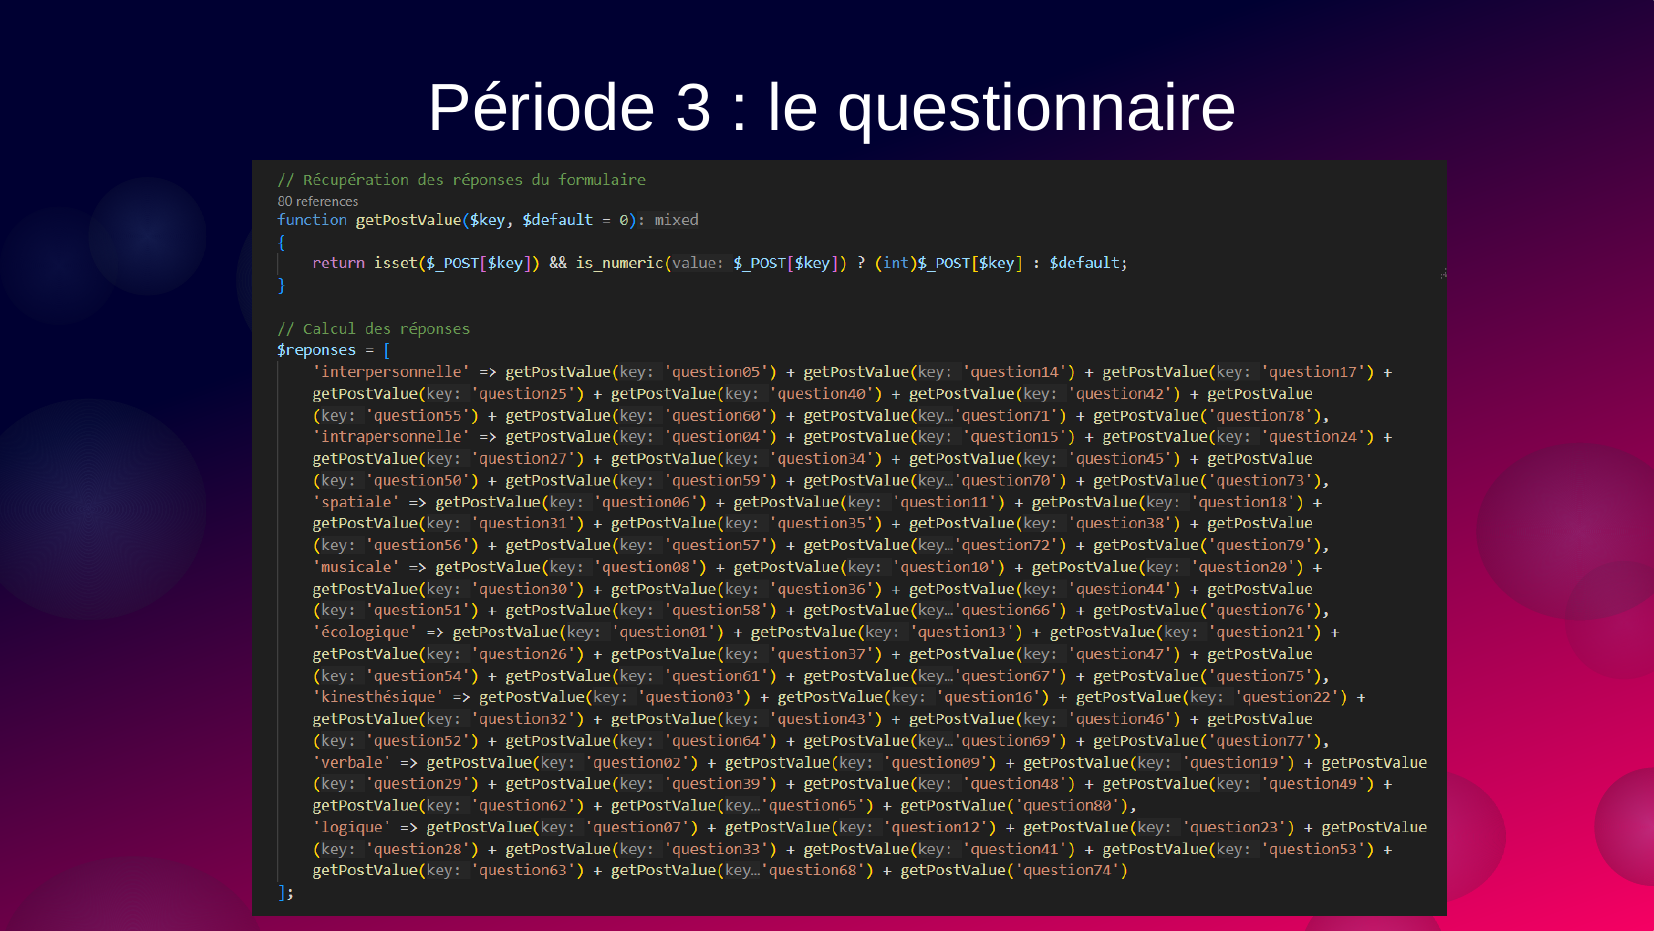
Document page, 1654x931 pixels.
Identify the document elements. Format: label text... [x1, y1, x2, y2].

title Période 3 : le questionnaire [88, 29, 1577, 185]
picture [252, 160, 1447, 916]
